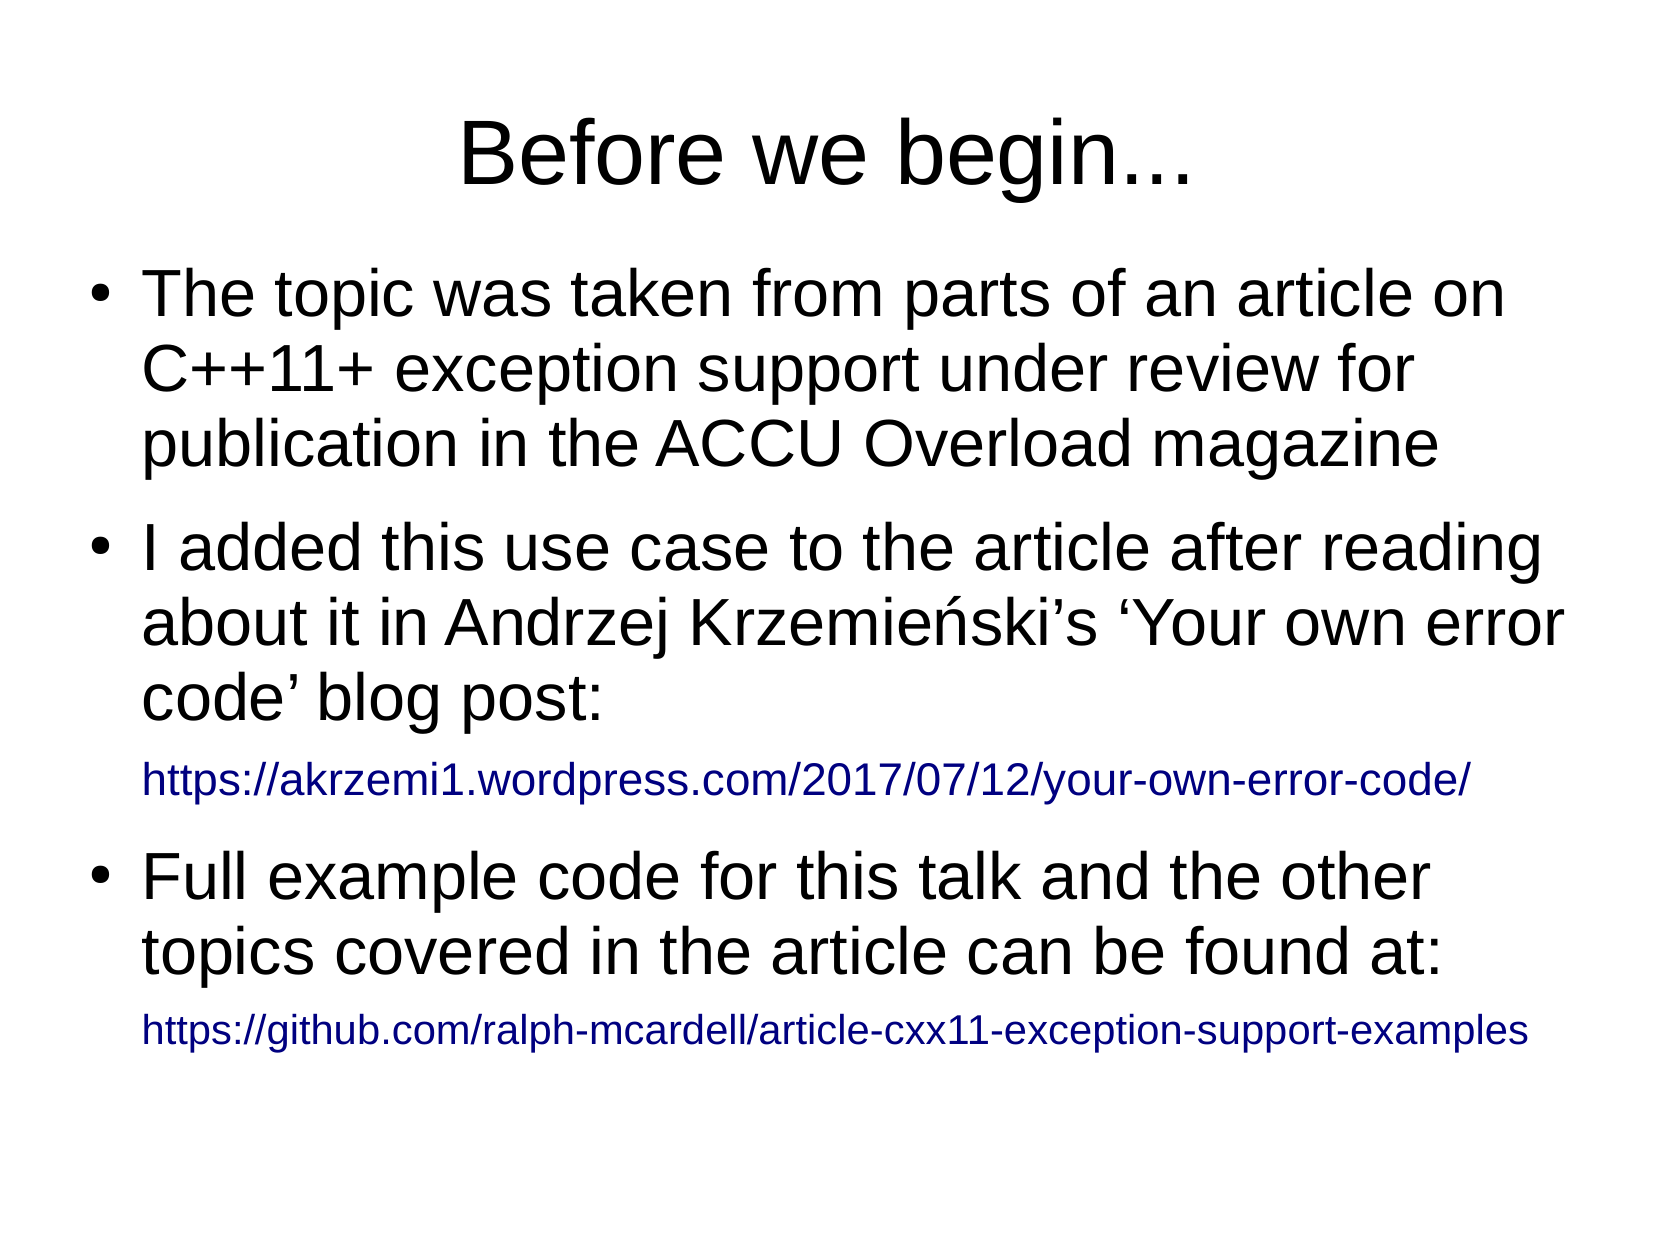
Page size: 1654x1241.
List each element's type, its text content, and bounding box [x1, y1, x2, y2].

title Before we begin... [82, 49, 1571, 256]
list The topic was taken from parts of an article on C++11+ exception support under review for publication in the ACCU Overload magazine I added this use case to the article after reading about it in Andrzej Krzemieński’s ‘Your own error code’ blog post: https://akrzemi1.wordpress.com/2017/07/12/your-own-error-code/ Full example code for this talk and the other topics covered in the article can be found at: https://github.com/ralph-mcardell/article-cxx11-exception-support-examples [70, 256, 1607, 1099]
